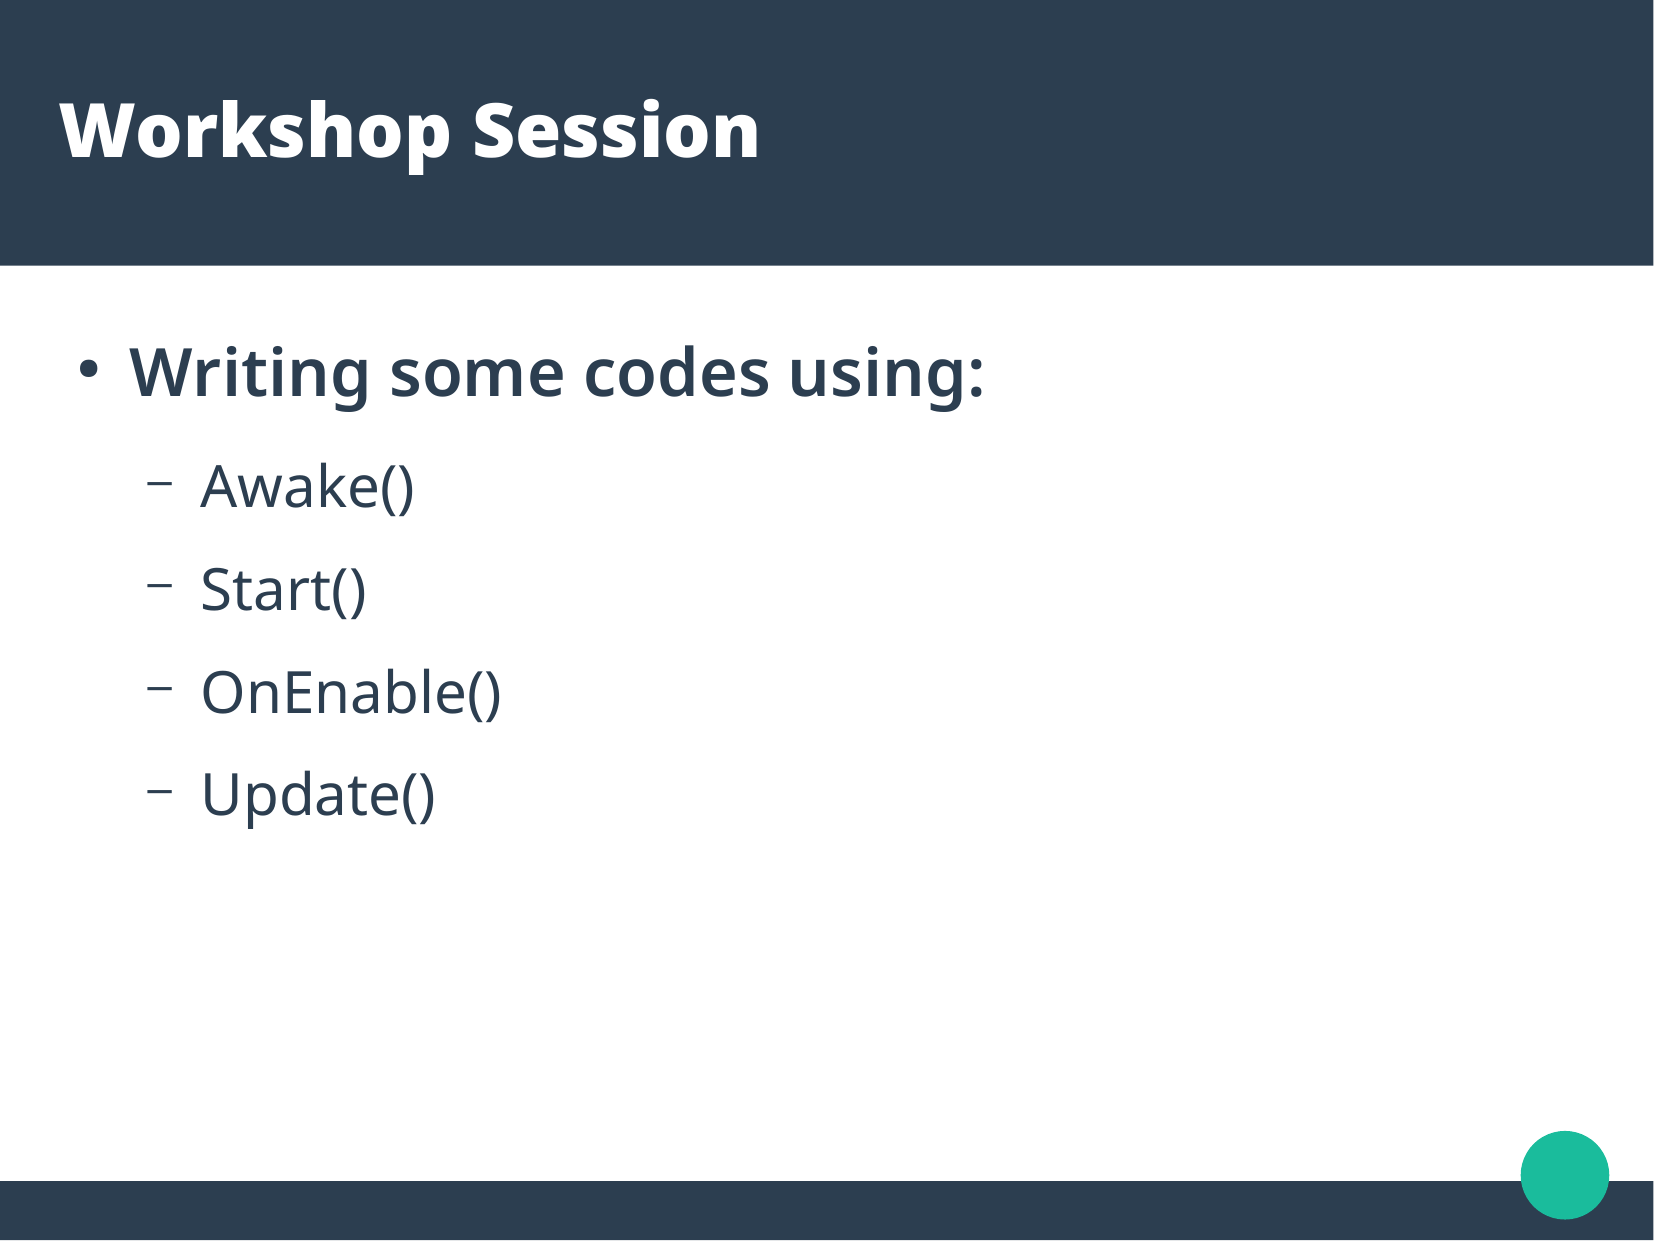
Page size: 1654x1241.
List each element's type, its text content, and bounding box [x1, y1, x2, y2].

list Writing some codes using: Awake() Start() OnEnable() Update() [59, 324, 1595, 1152]
title Workshop Session [59, 49, 1595, 207]
